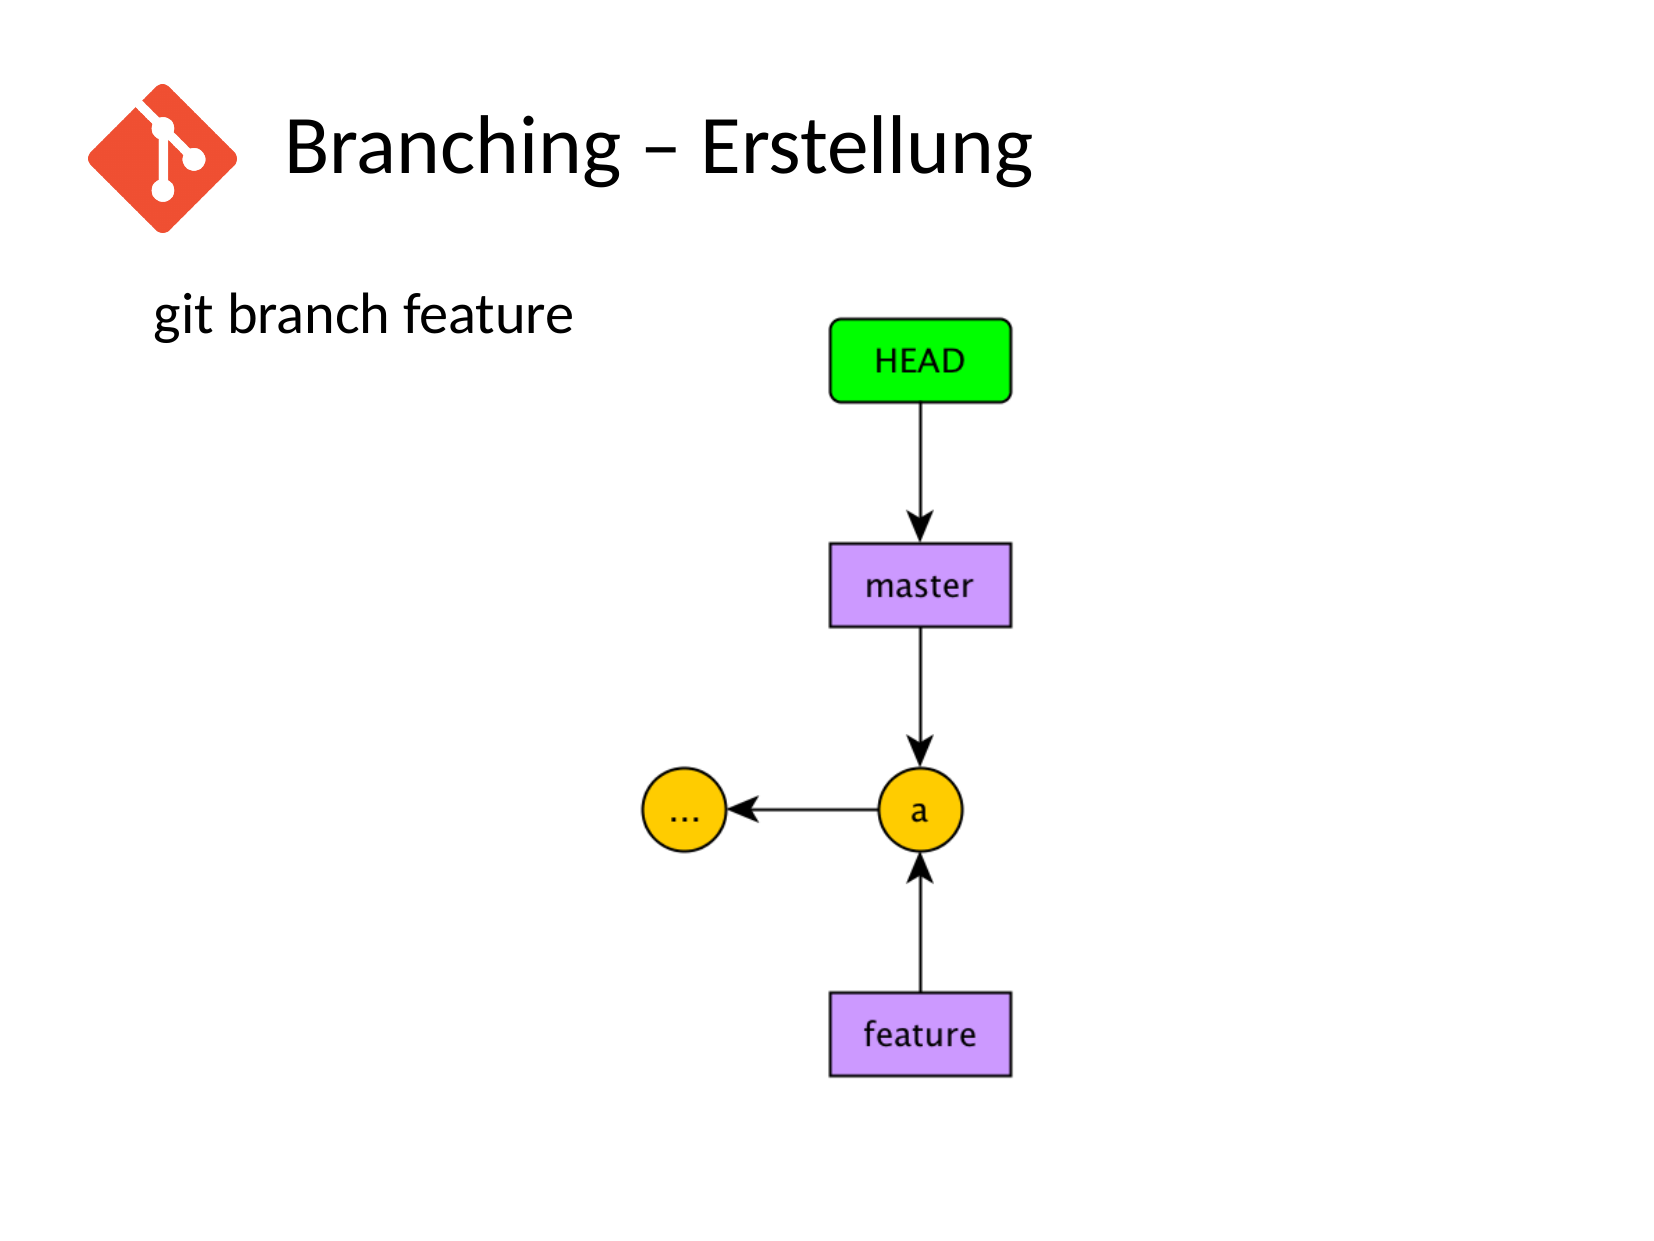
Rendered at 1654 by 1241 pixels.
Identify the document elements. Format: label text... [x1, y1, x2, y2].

list git branch feature [82, 290, 1571, 1152]
picture [88, 84, 237, 233]
title Branching – Erstellung [265, 49, 1571, 257]
